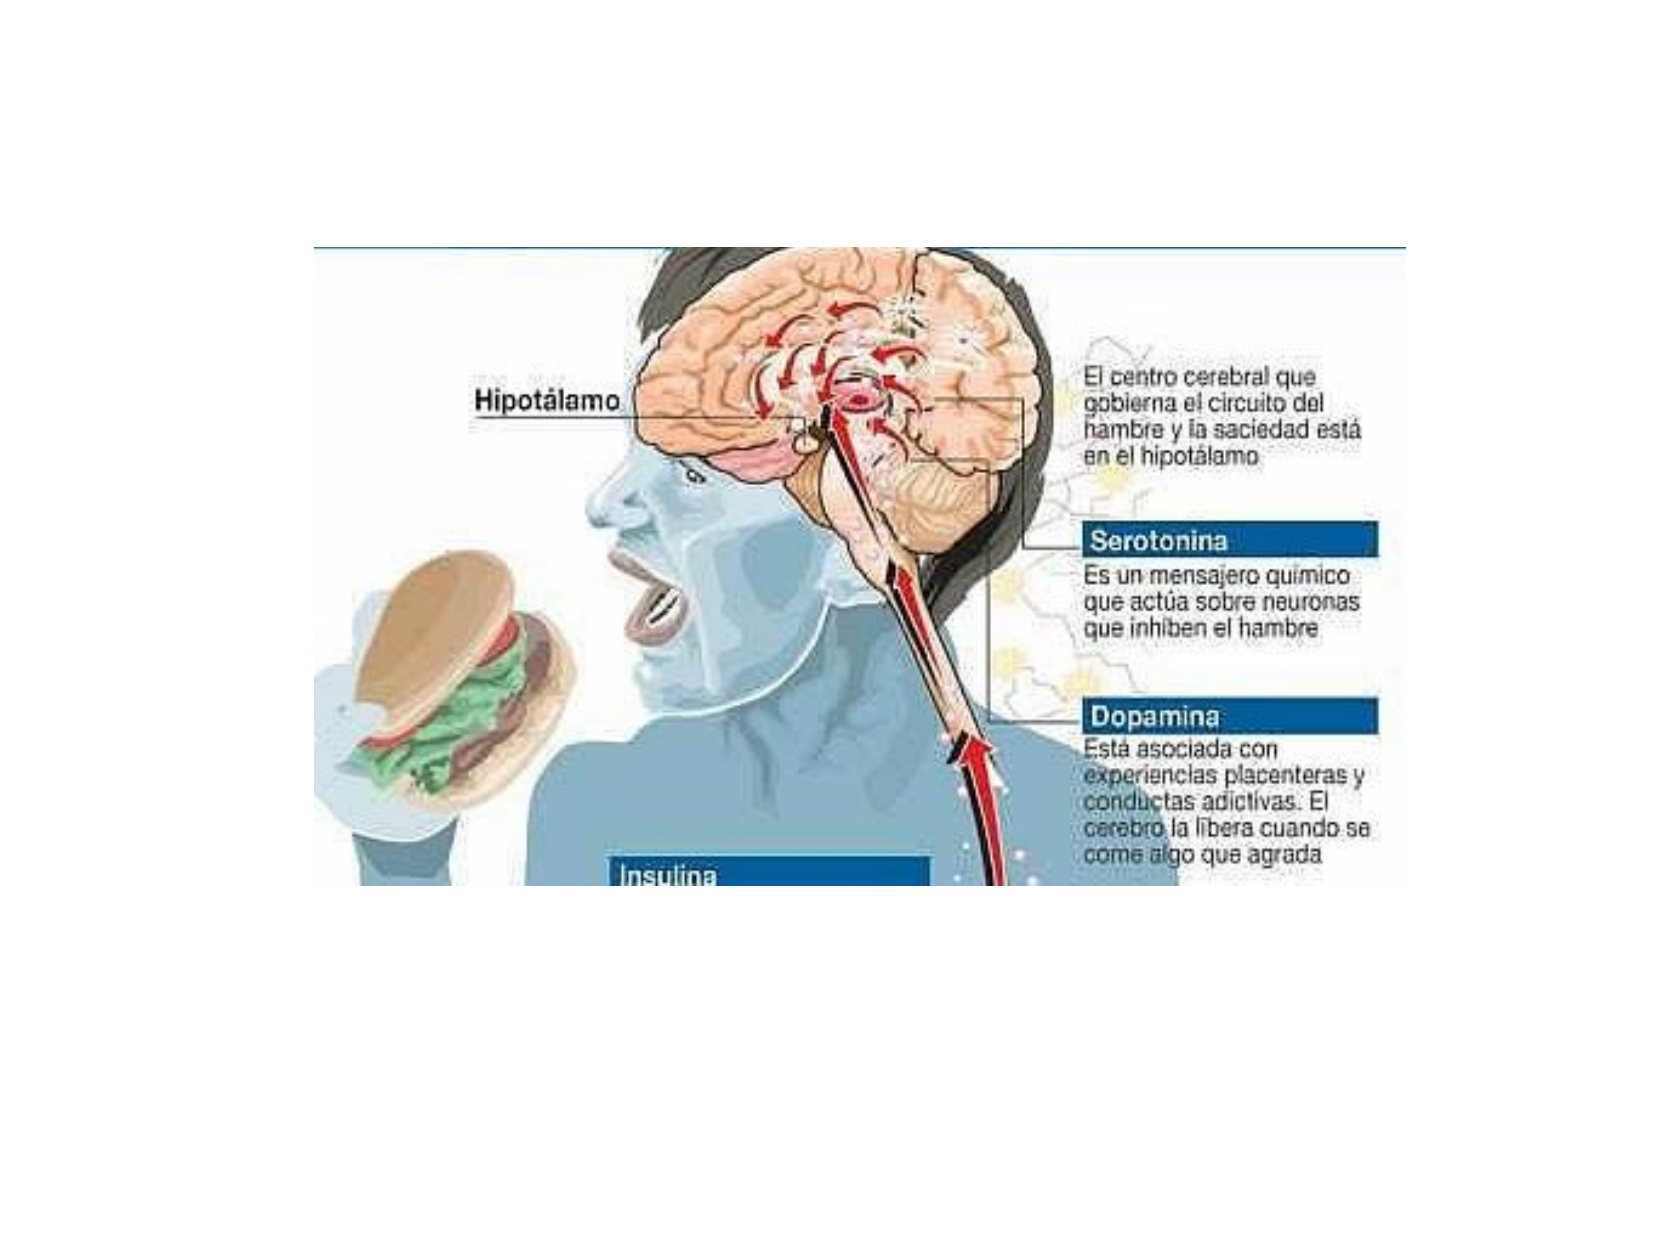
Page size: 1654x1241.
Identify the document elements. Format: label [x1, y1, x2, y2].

picture [314, 247, 1406, 886]
